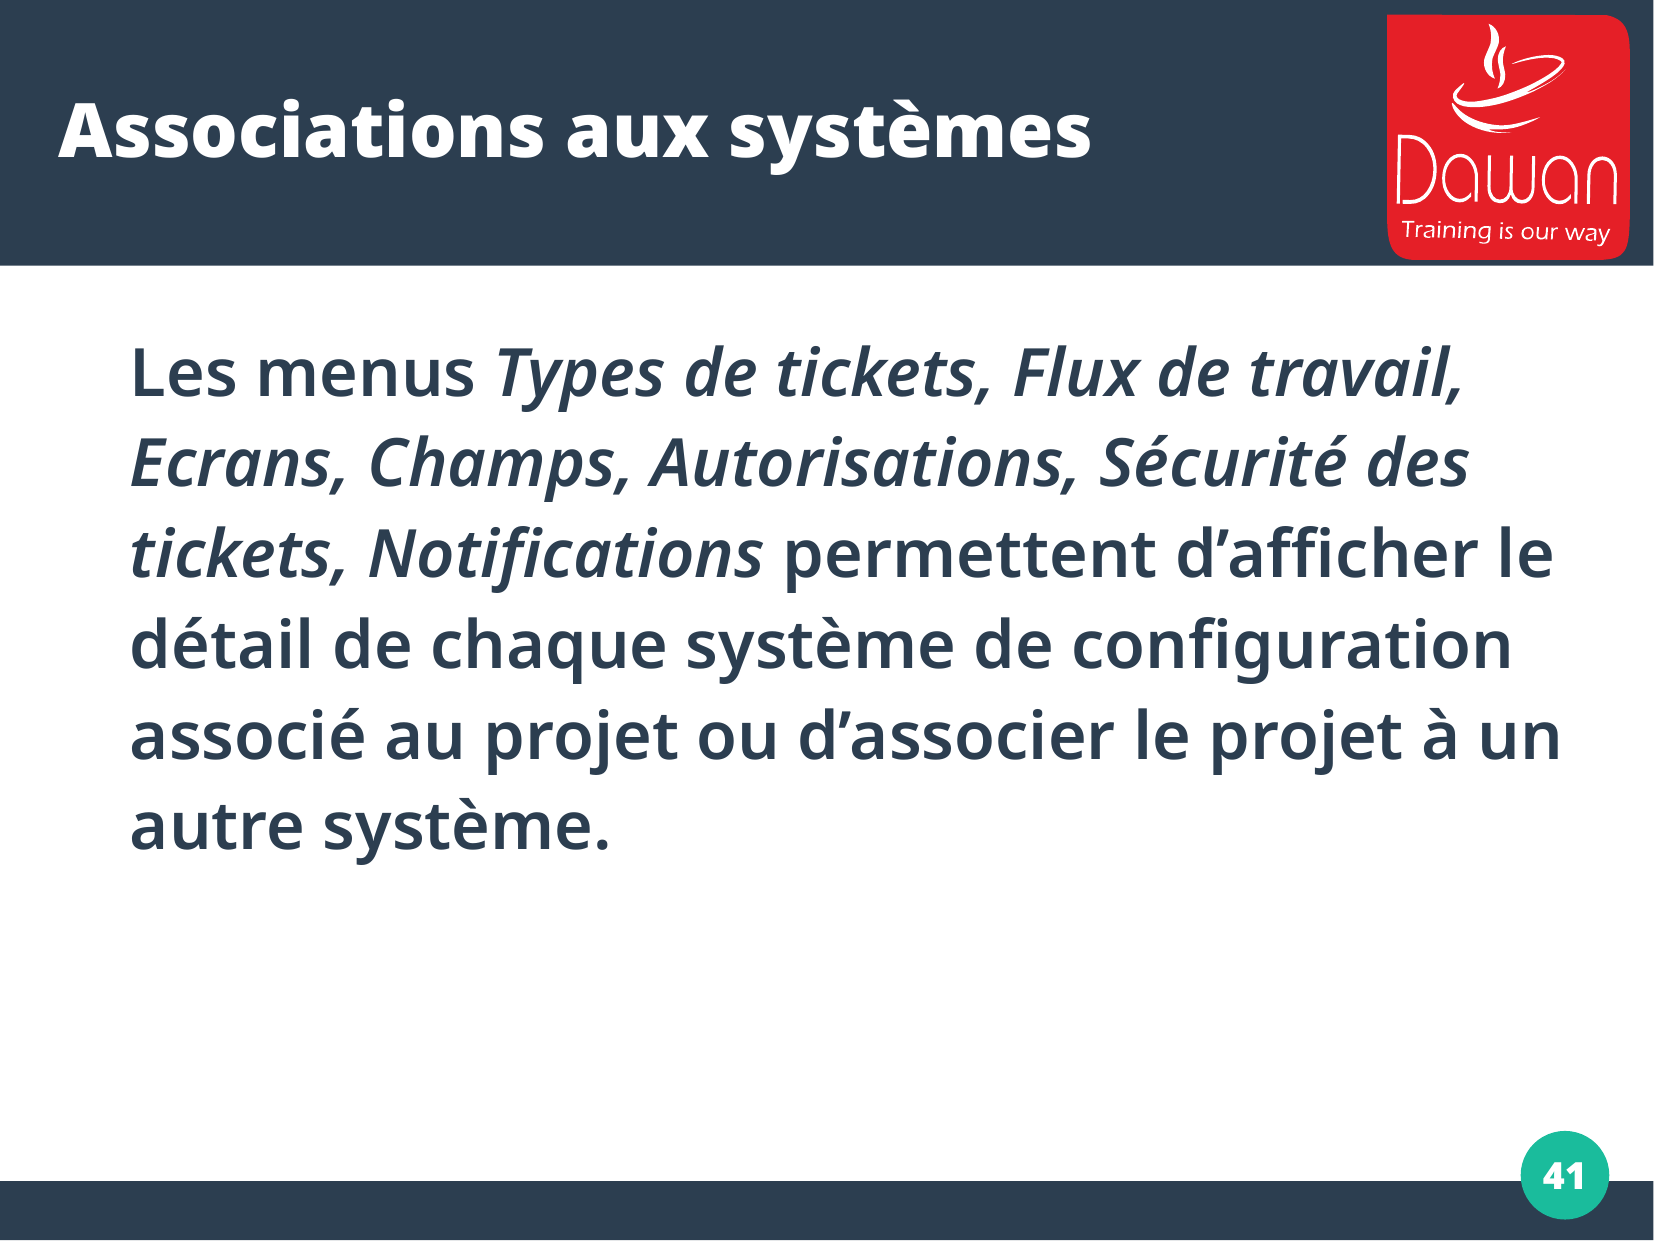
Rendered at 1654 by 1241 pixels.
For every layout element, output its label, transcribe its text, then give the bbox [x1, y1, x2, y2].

title Associations aux systèmes [59, 49, 1387, 207]
list Les menus Types de tickets, Flux de travail, Ecrans, Champs, Autorisations, Sécurité des tickets, Notifications permettent d’afficher le détail de chaque système de configuration associé au projet ou d’associer le projet à un autre système. [59, 324, 1595, 1152]
picture [1387, 14, 1630, 260]
